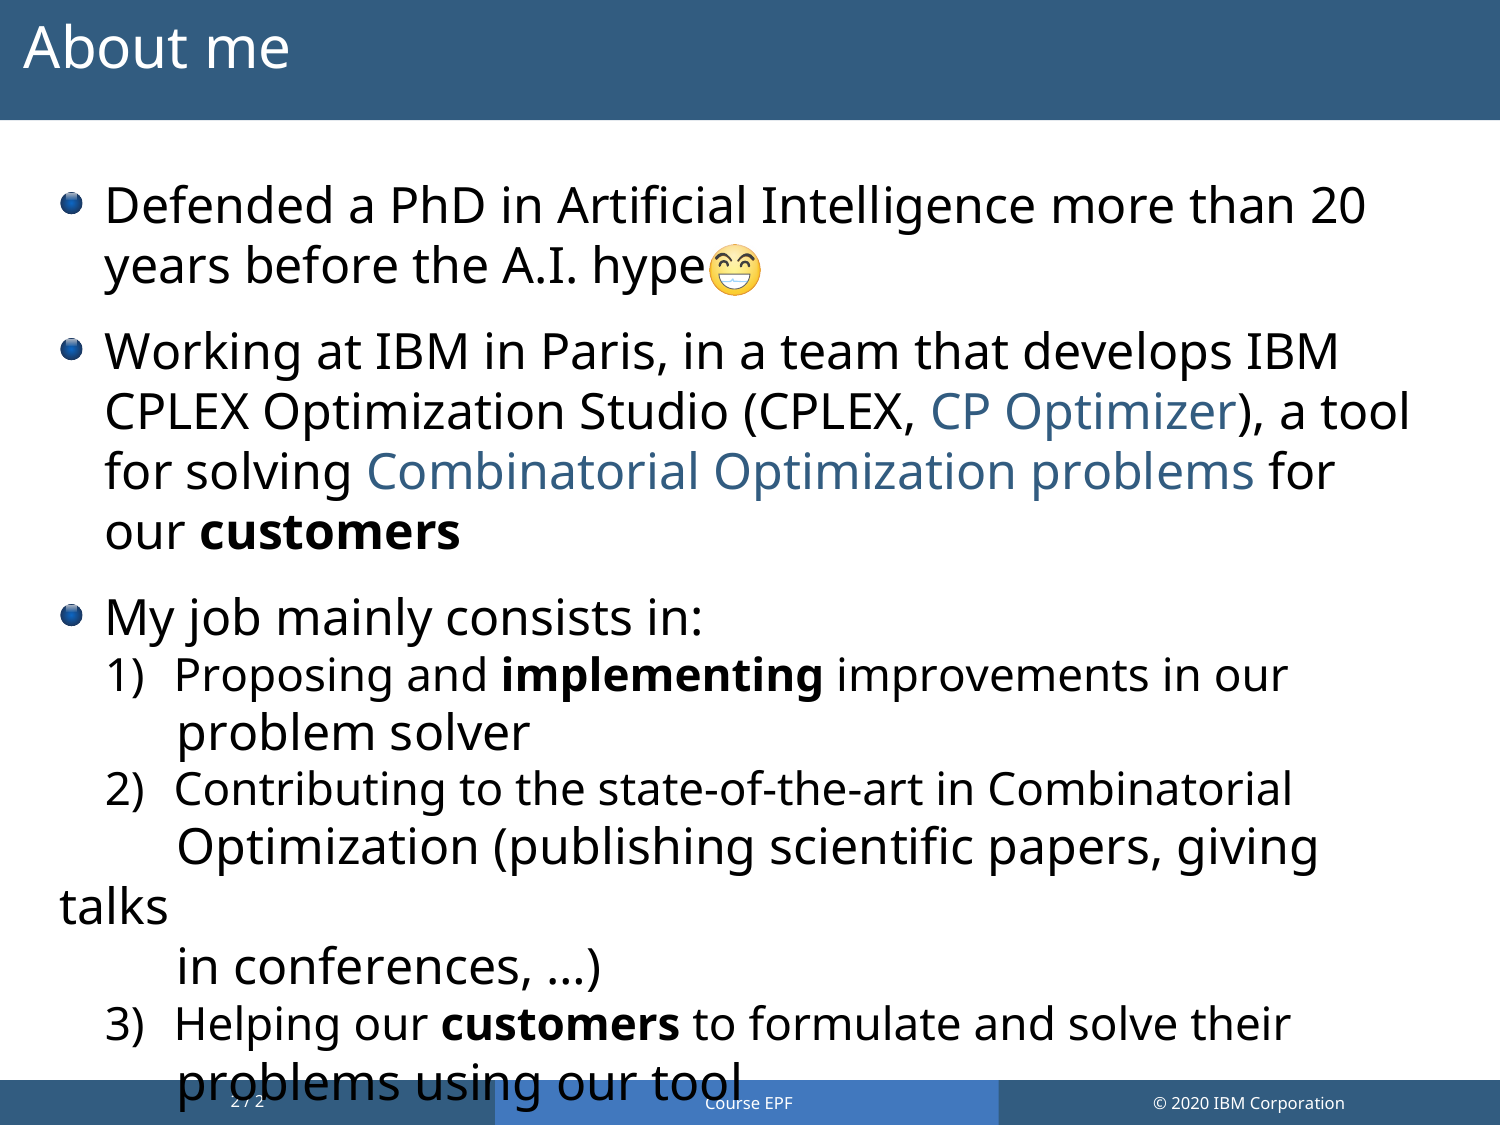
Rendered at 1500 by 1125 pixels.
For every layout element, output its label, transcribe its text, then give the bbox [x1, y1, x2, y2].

list Defended a PhD in Artificial Intelligence more than 20 years before the A.I. hype Working at IBM in Paris, in a team that develops IBM CPLEX Optimization Studio (CPLEX, CP Optimizer), a tool for solving Combinatorial Optimization problems for our customers My job mainly consists in: Proposing and implementing improvements in our problem solver Contributing to the state-of-the-art in Combinatorial Optimization (publishing scientific papers, giving talks in conferences, …) Helping our customers to formulate and solve their problems using our tool [45, 165, 1441, 1125]
title About me [0, 0, 1500, 121]
picture [705, 239, 766, 300]
